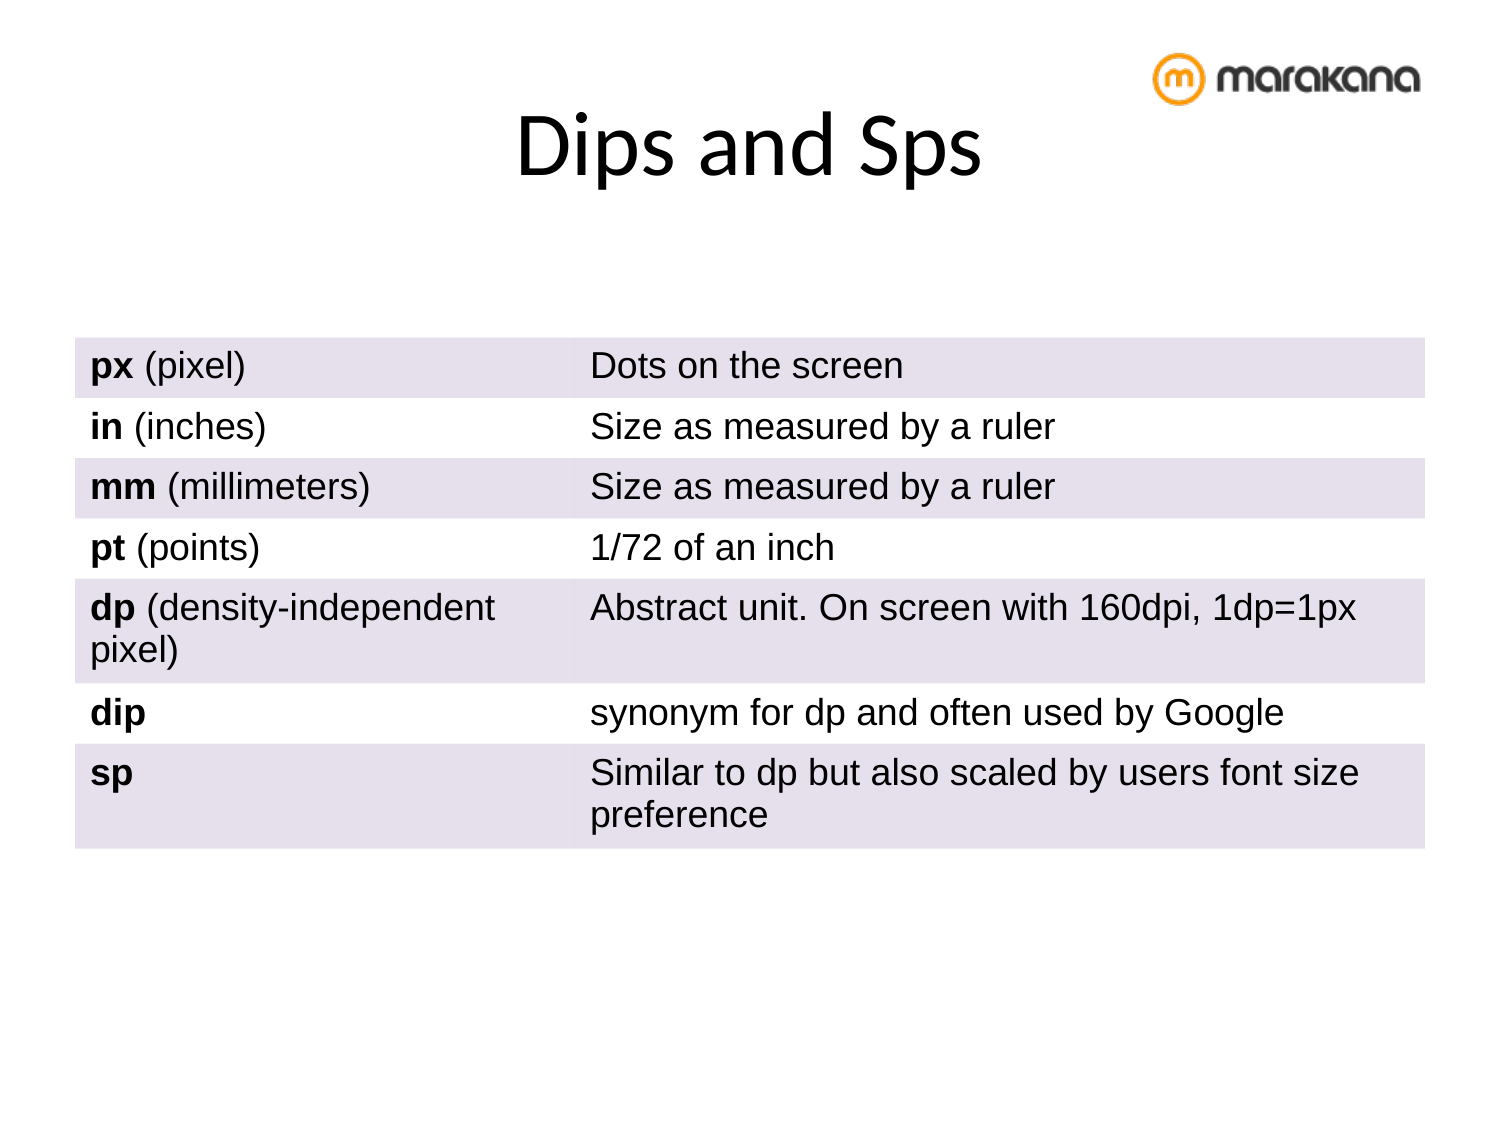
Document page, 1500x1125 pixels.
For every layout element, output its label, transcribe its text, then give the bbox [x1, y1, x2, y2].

table_cell Size as measured by a ruler [575, 398, 1425, 458]
title Dips and Sps [75, 45, 1425, 233]
table_cell 1/72 of an inch [575, 518, 1425, 579]
table_cell dp (density-independent pixel) [75, 579, 575, 683]
table_cell Size as measured by a ruler [575, 458, 1425, 518]
table_header px (pixel) [75, 338, 575, 398]
table_cell dip [75, 683, 575, 744]
table_cell in (inches) [75, 398, 575, 458]
table_cell pt (points) [75, 518, 575, 579]
table_cell mm (millimeters) [75, 458, 575, 518]
table_cell Similar to dp but also scaled by users font size preference [575, 744, 1425, 849]
table_cell Abstract unit. On screen with 160dpi, 1dp=1px [575, 579, 1425, 683]
table_cell synonym for dp and often used by Google [575, 683, 1425, 744]
table_header Dots on the screen [575, 338, 1425, 398]
table_cell sp [75, 744, 575, 849]
